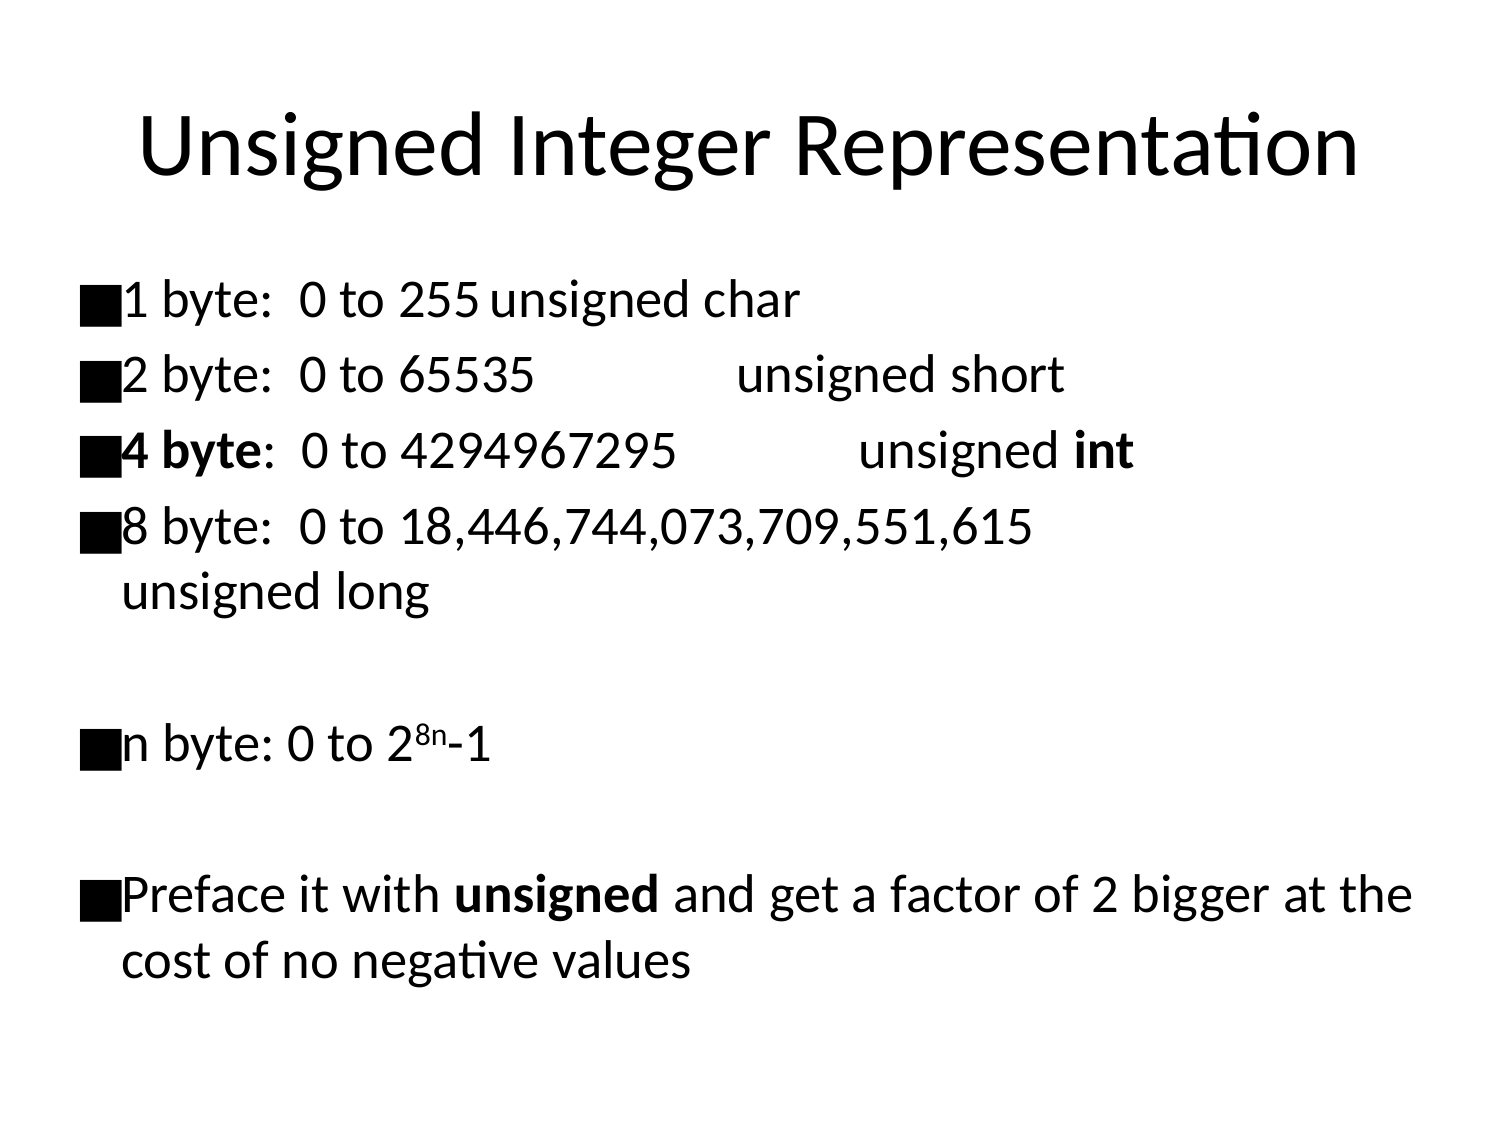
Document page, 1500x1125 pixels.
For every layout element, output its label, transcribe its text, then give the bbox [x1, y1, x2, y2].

list 1 byte: 0 to 255 unsigned char 2 byte: 0 to 65535 unsigned short 4 byte: 0 to 4294967295 unsigned int 8 byte: 0 to 18,446,744,073,709,551,615 unsigned long n byte: 0 to 28n-1 Preface it with unsigned and get a factor of 2 bigger at the cost of no negative values [75, 262, 1425, 1005]
title Unsigned Integer Representation [75, 45, 1425, 233]
